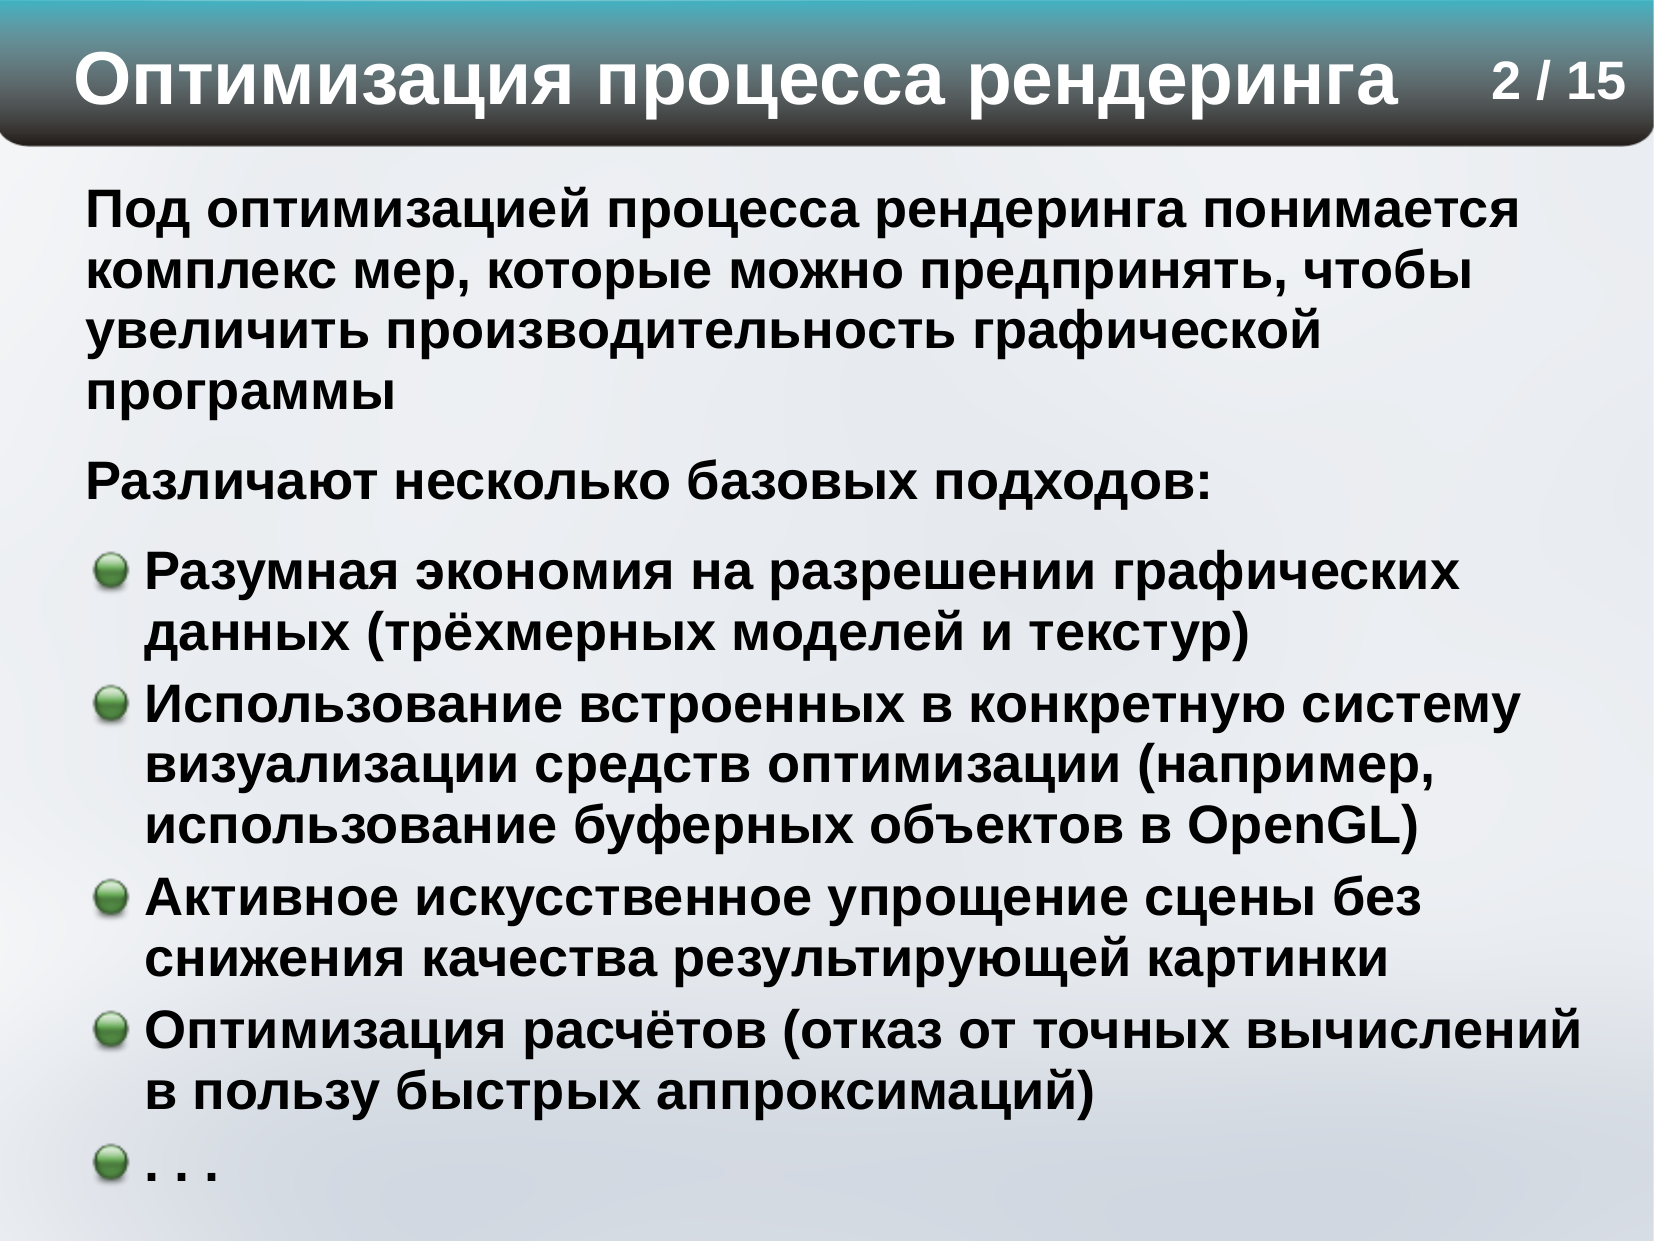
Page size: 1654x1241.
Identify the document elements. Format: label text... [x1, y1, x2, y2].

picture [0, 0, 1654, 1241]
text_box Под оптимизацией процесса рендеринга понимается комплекс мер, которые можно предпринять, чтобы увеличить производительность графической программы Различают несколько базовых подходов: Разумная экономия на разрешении графических данных (трёхмерных моделей и текстур) Использование встроенных в конкретную систему визуализации средств оптимизации (например, использование буферных объектов в OpenGL) Активное искусственное упрощение сцены без снижения качества результирующей картинки Оптимизация расчётов (отказ от точных вычислений в пользу быстрых аппроксимаций) . . . [70, 171, 1625, 1201]
text_box Оптимизация процесса рендеринга [59, 29, 1418, 129]
text_box <number> / 15 [1476, 42, 1654, 179]
